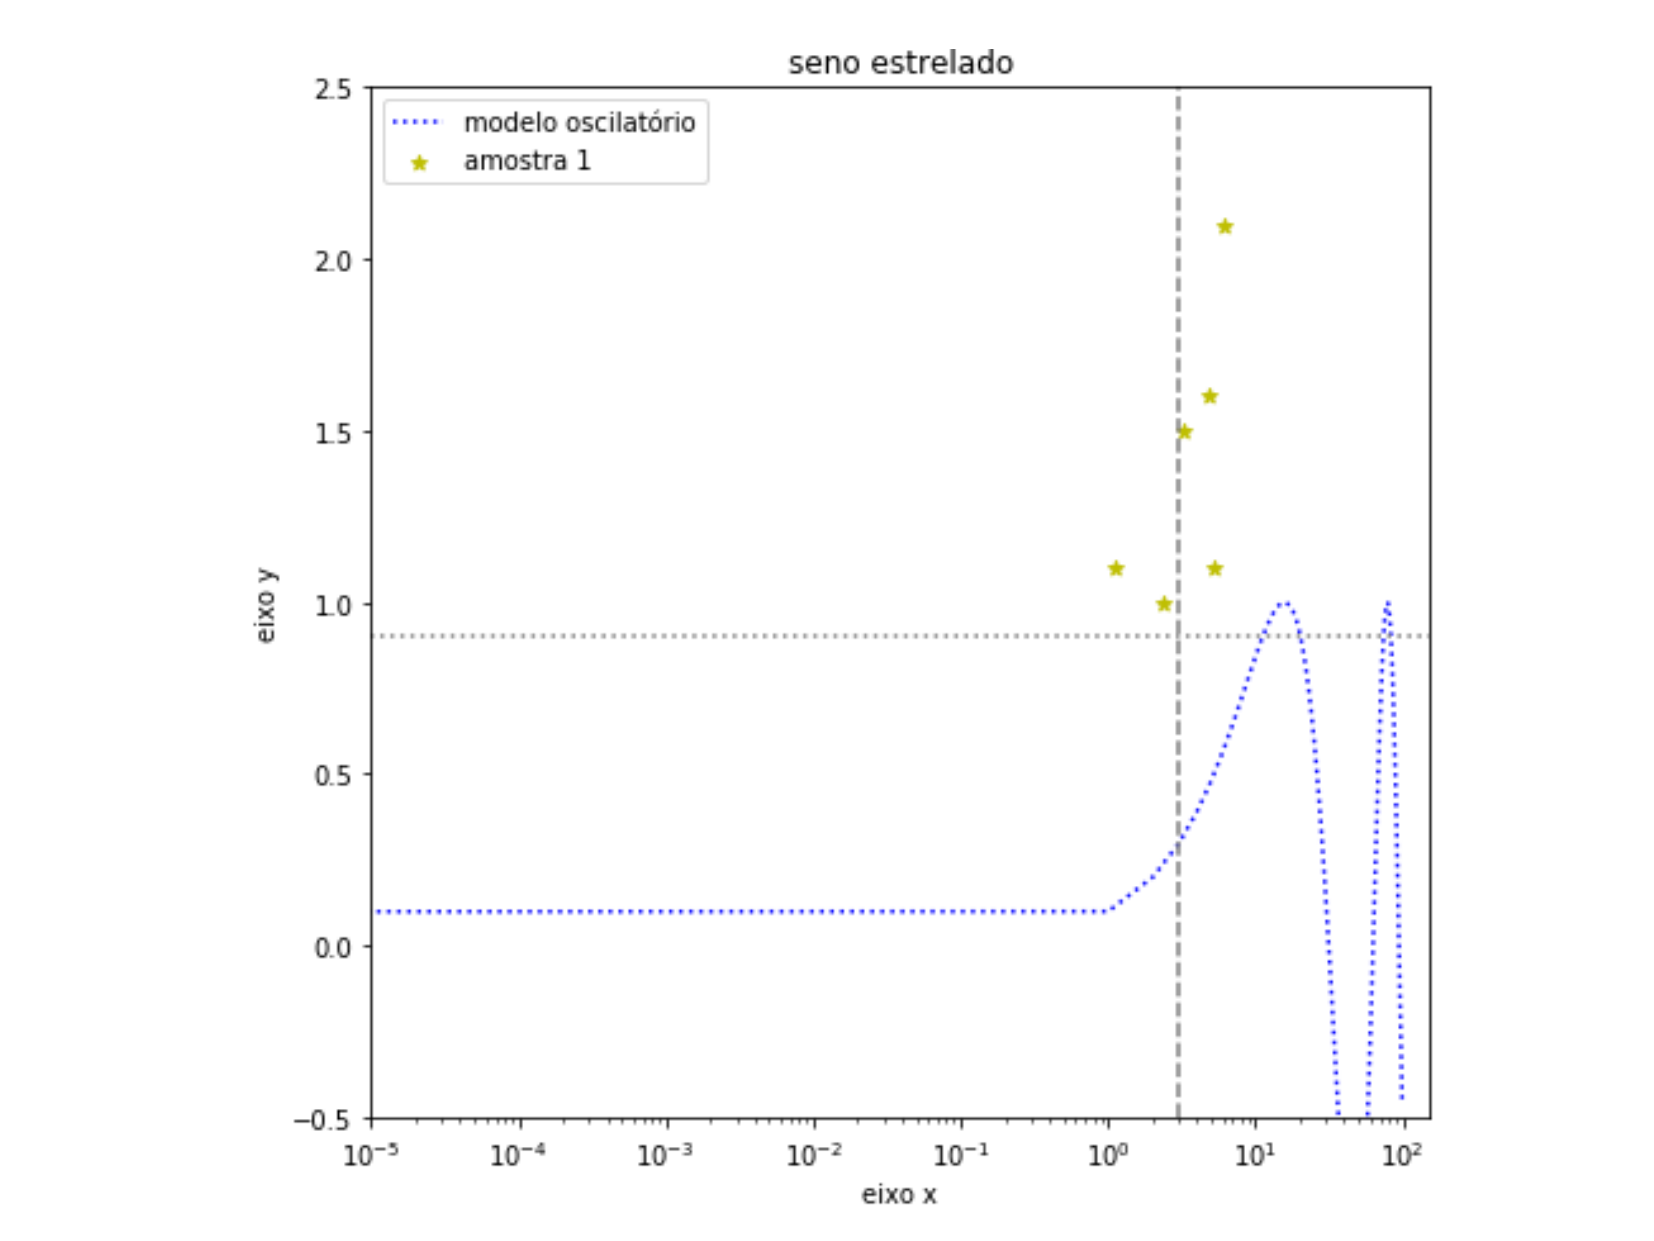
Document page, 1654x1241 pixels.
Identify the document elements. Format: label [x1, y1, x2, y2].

picture [224, 49, 1473, 1222]
